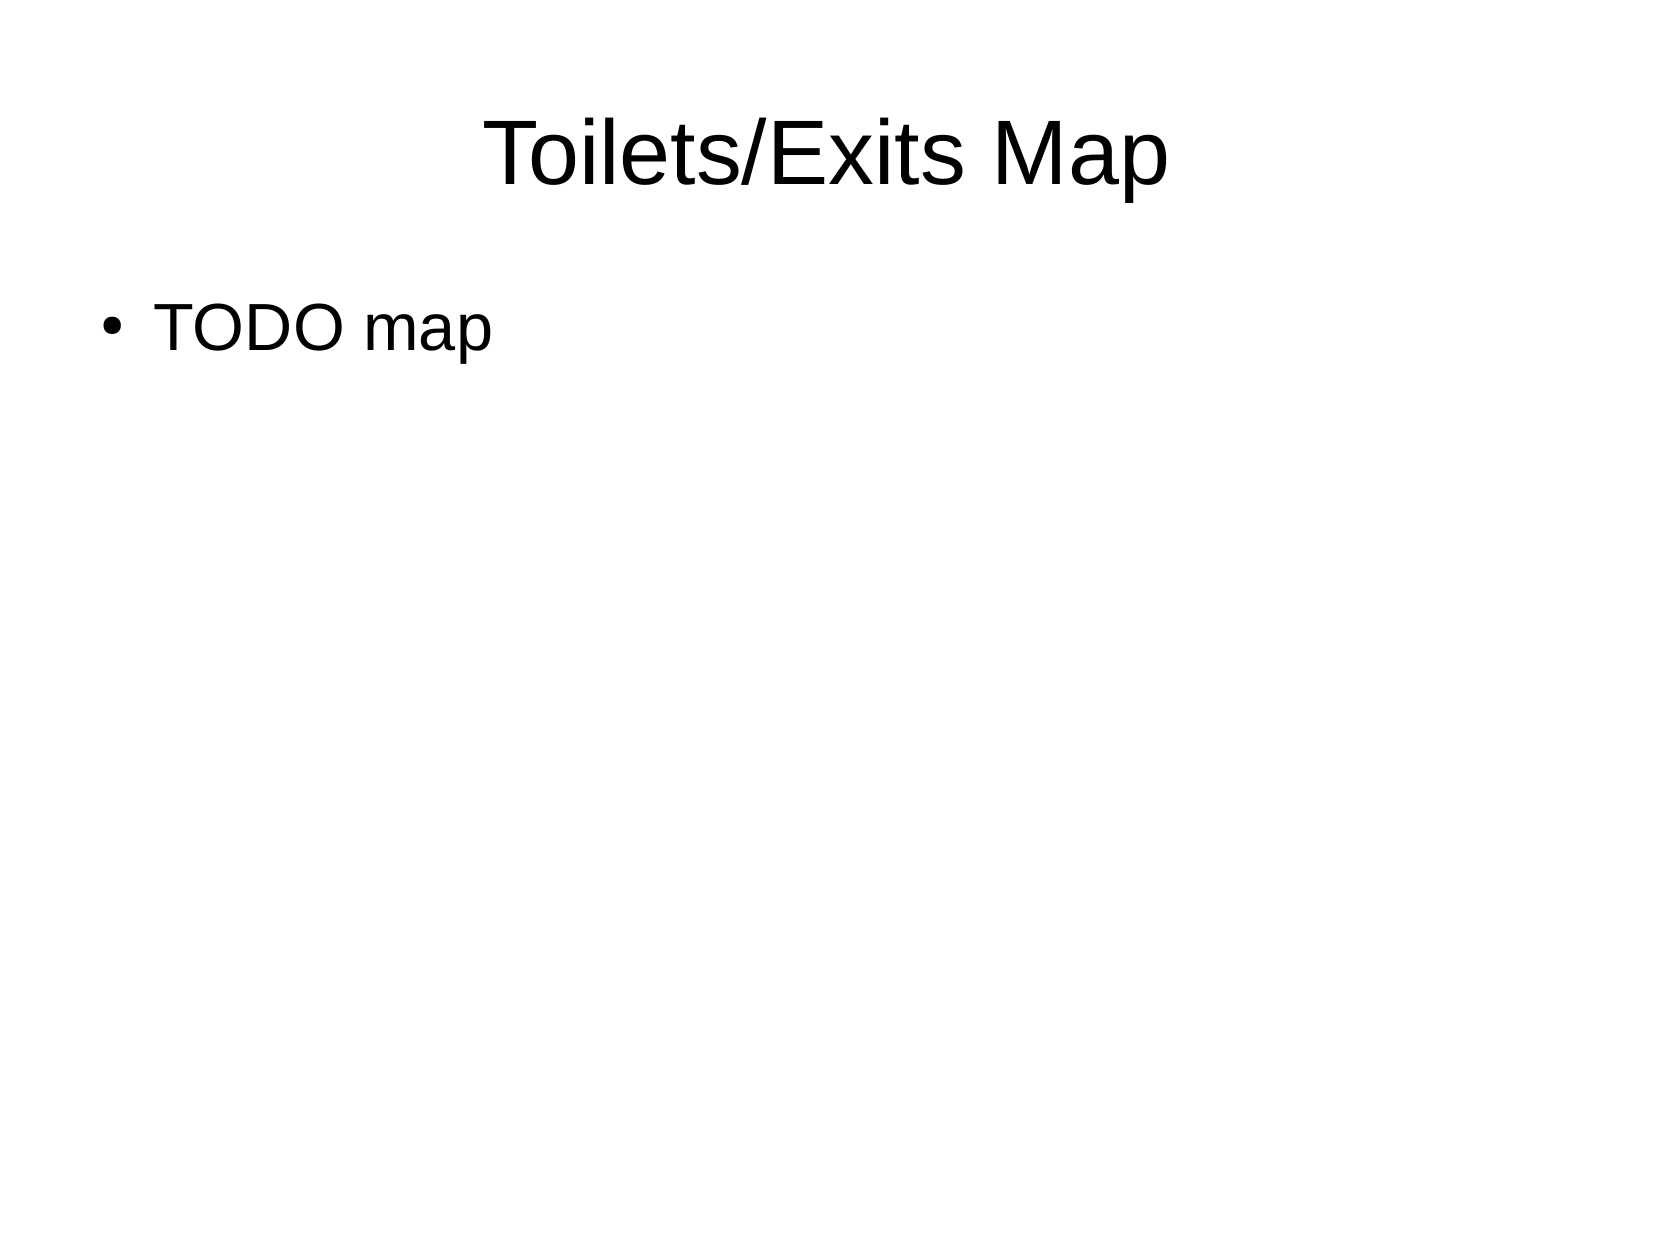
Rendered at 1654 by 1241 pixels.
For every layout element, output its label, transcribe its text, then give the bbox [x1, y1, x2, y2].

title Toilets/Exits Map [82, 49, 1571, 257]
list TODO map [82, 290, 1571, 1010]
